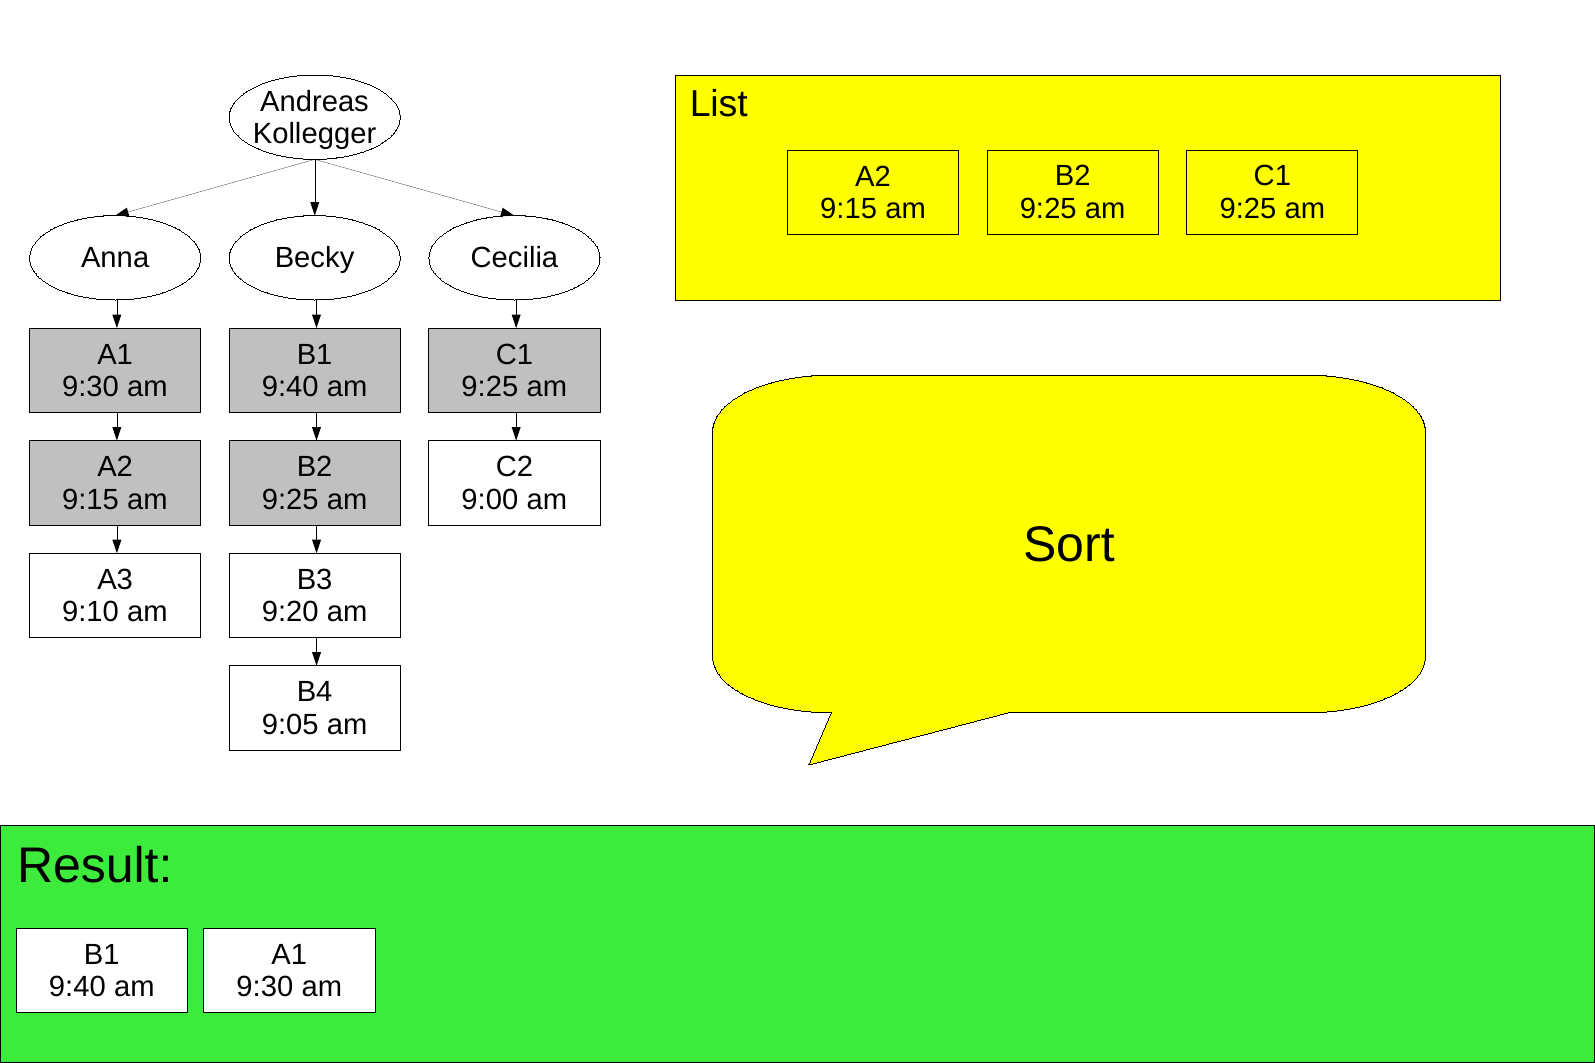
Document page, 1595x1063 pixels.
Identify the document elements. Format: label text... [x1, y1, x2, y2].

text_box B2 9:25 am [229, 440, 401, 526]
text_box A1 9:30 am [29, 328, 201, 413]
text_box A1 9:30 am [203, 928, 376, 1013]
text_box [675, 75, 1501, 301]
text_box B4 9:05 am [229, 665, 401, 751]
text_box B1 9:40 am [16, 928, 188, 1013]
text_box [0, 825, 1595, 1063]
text_box Result: [2, 829, 188, 901]
text_box B3 9:20 am [229, 553, 401, 638]
text_box A2 9:15 am [29, 440, 201, 526]
text_box C2 9:00 am [428, 440, 601, 526]
text_box List [675, 75, 763, 132]
text_box C1 9:25 am [1186, 150, 1358, 235]
text_box B1 9:40 am [229, 328, 401, 413]
text_box A3 9:10 am [29, 553, 201, 638]
text_box Cecilia [428, 215, 601, 301]
text_box Anna [29, 215, 201, 301]
text_box Sort [712, 375, 1426, 765]
text_box Andreas Kollegger [229, 75, 401, 160]
text_box C1 9:25 am [428, 328, 601, 413]
text_box B2 9:25 am [987, 150, 1159, 235]
text_box A2 9:15 am [787, 150, 959, 235]
text_box Becky [229, 215, 401, 301]
